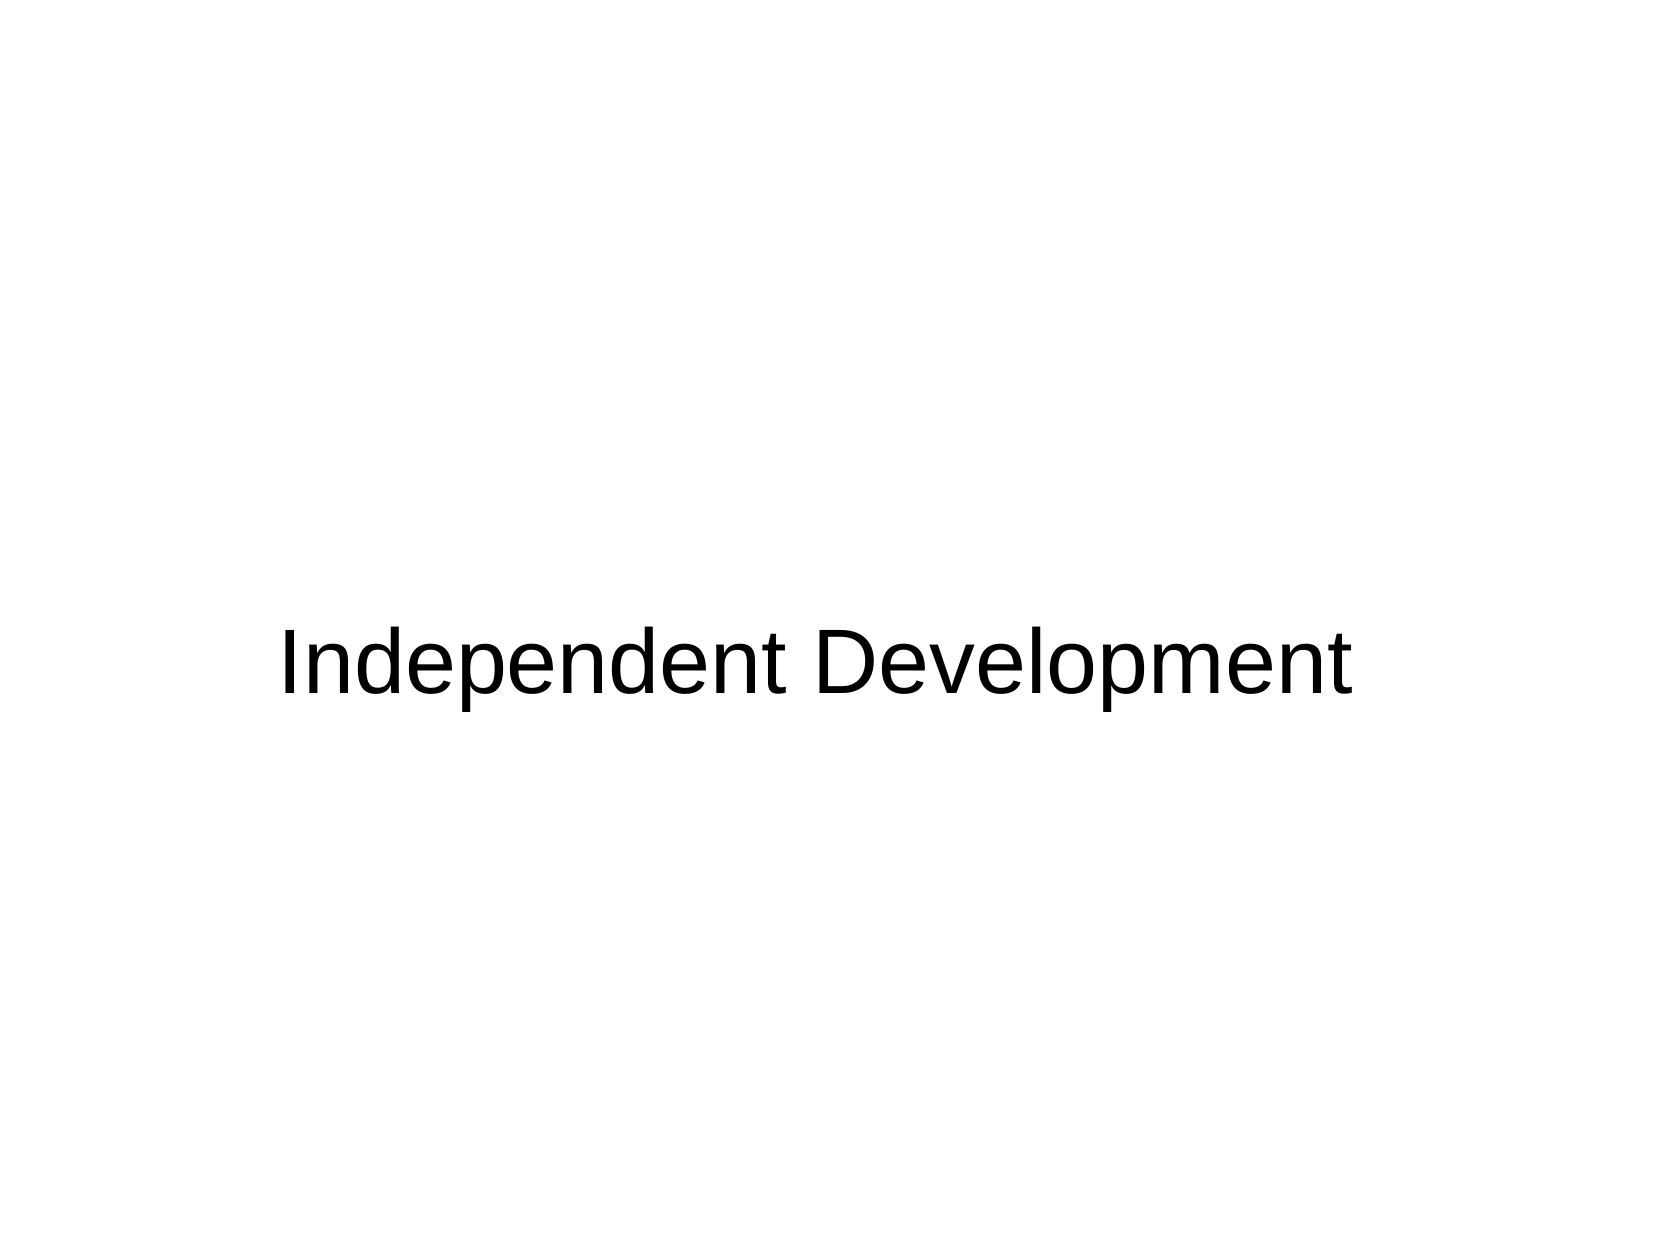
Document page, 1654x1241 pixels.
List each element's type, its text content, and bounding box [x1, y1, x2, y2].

title Independent Development [71, 557, 1561, 766]
